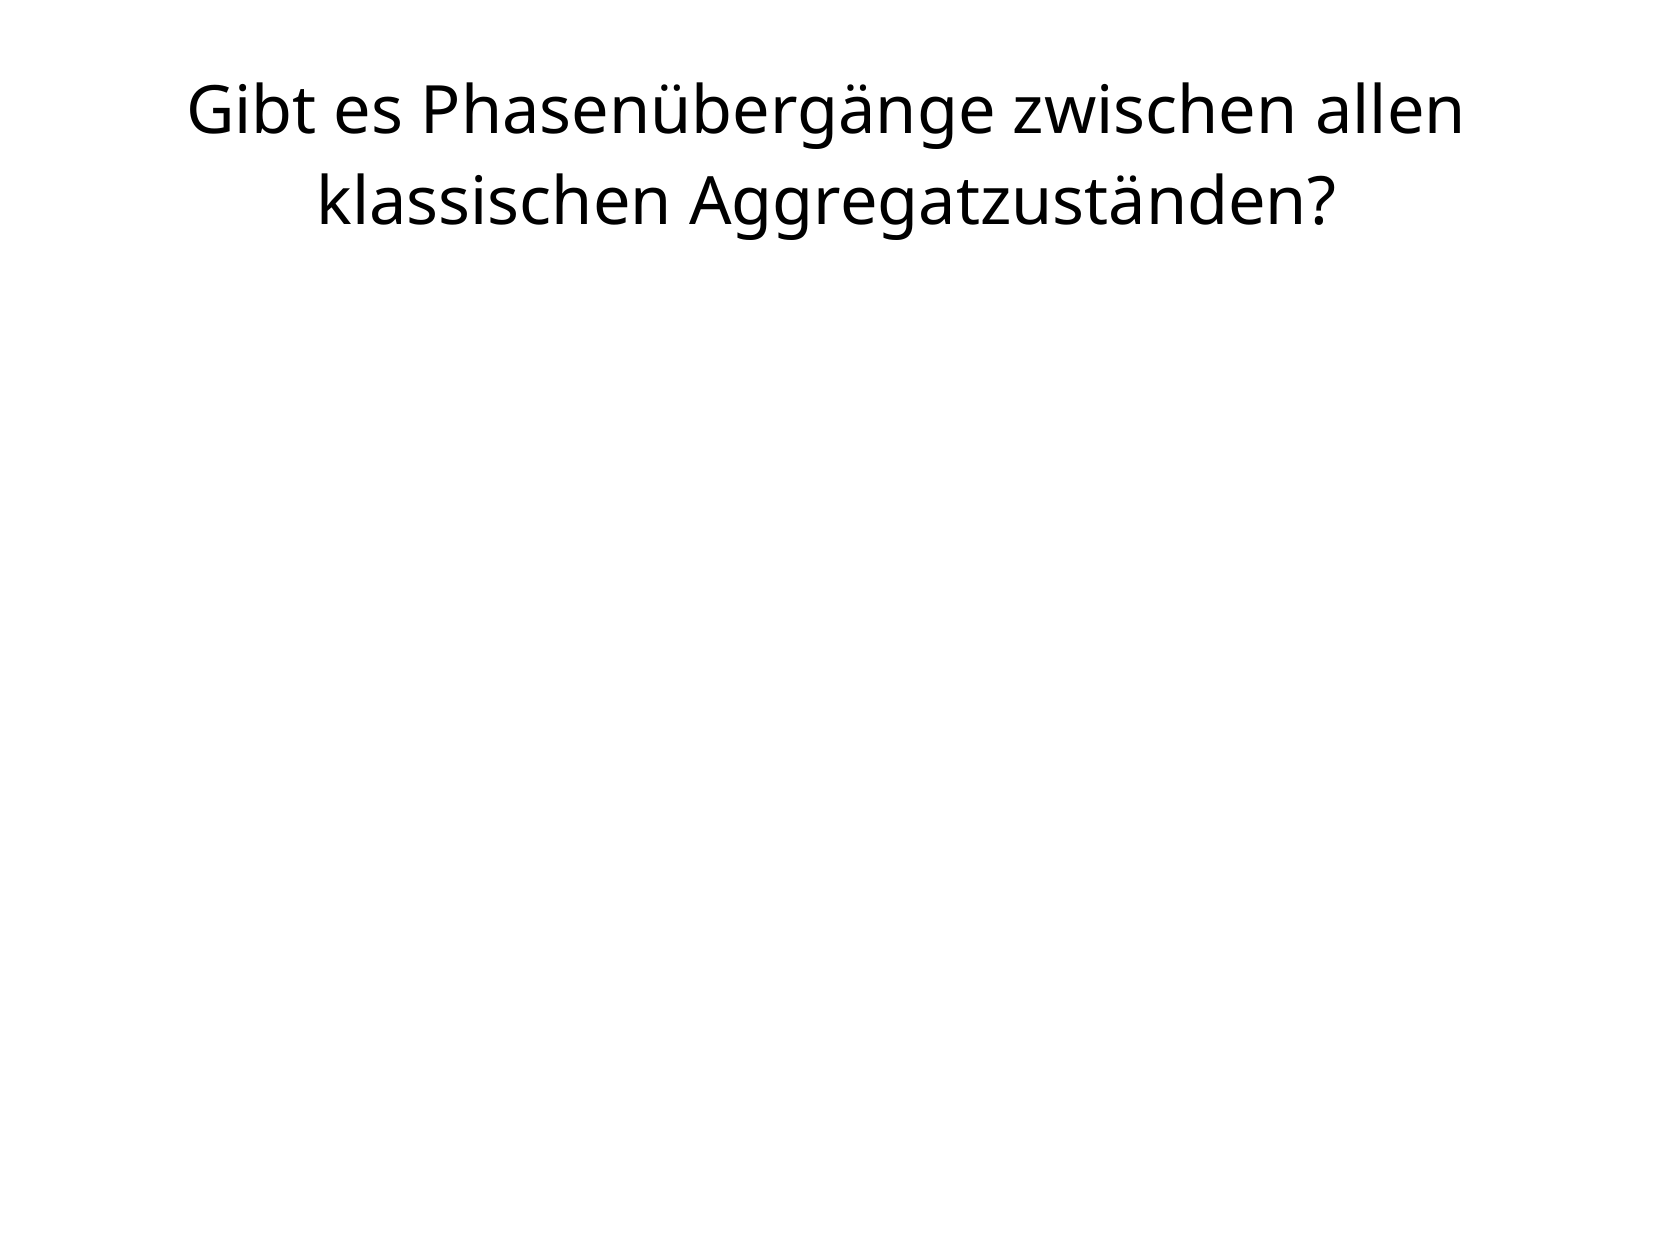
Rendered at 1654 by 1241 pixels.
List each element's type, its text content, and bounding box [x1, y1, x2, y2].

title Gibt es Phasenübergänge zwischen allen klassischen Aggregatzuständen? [82, 49, 1571, 257]
